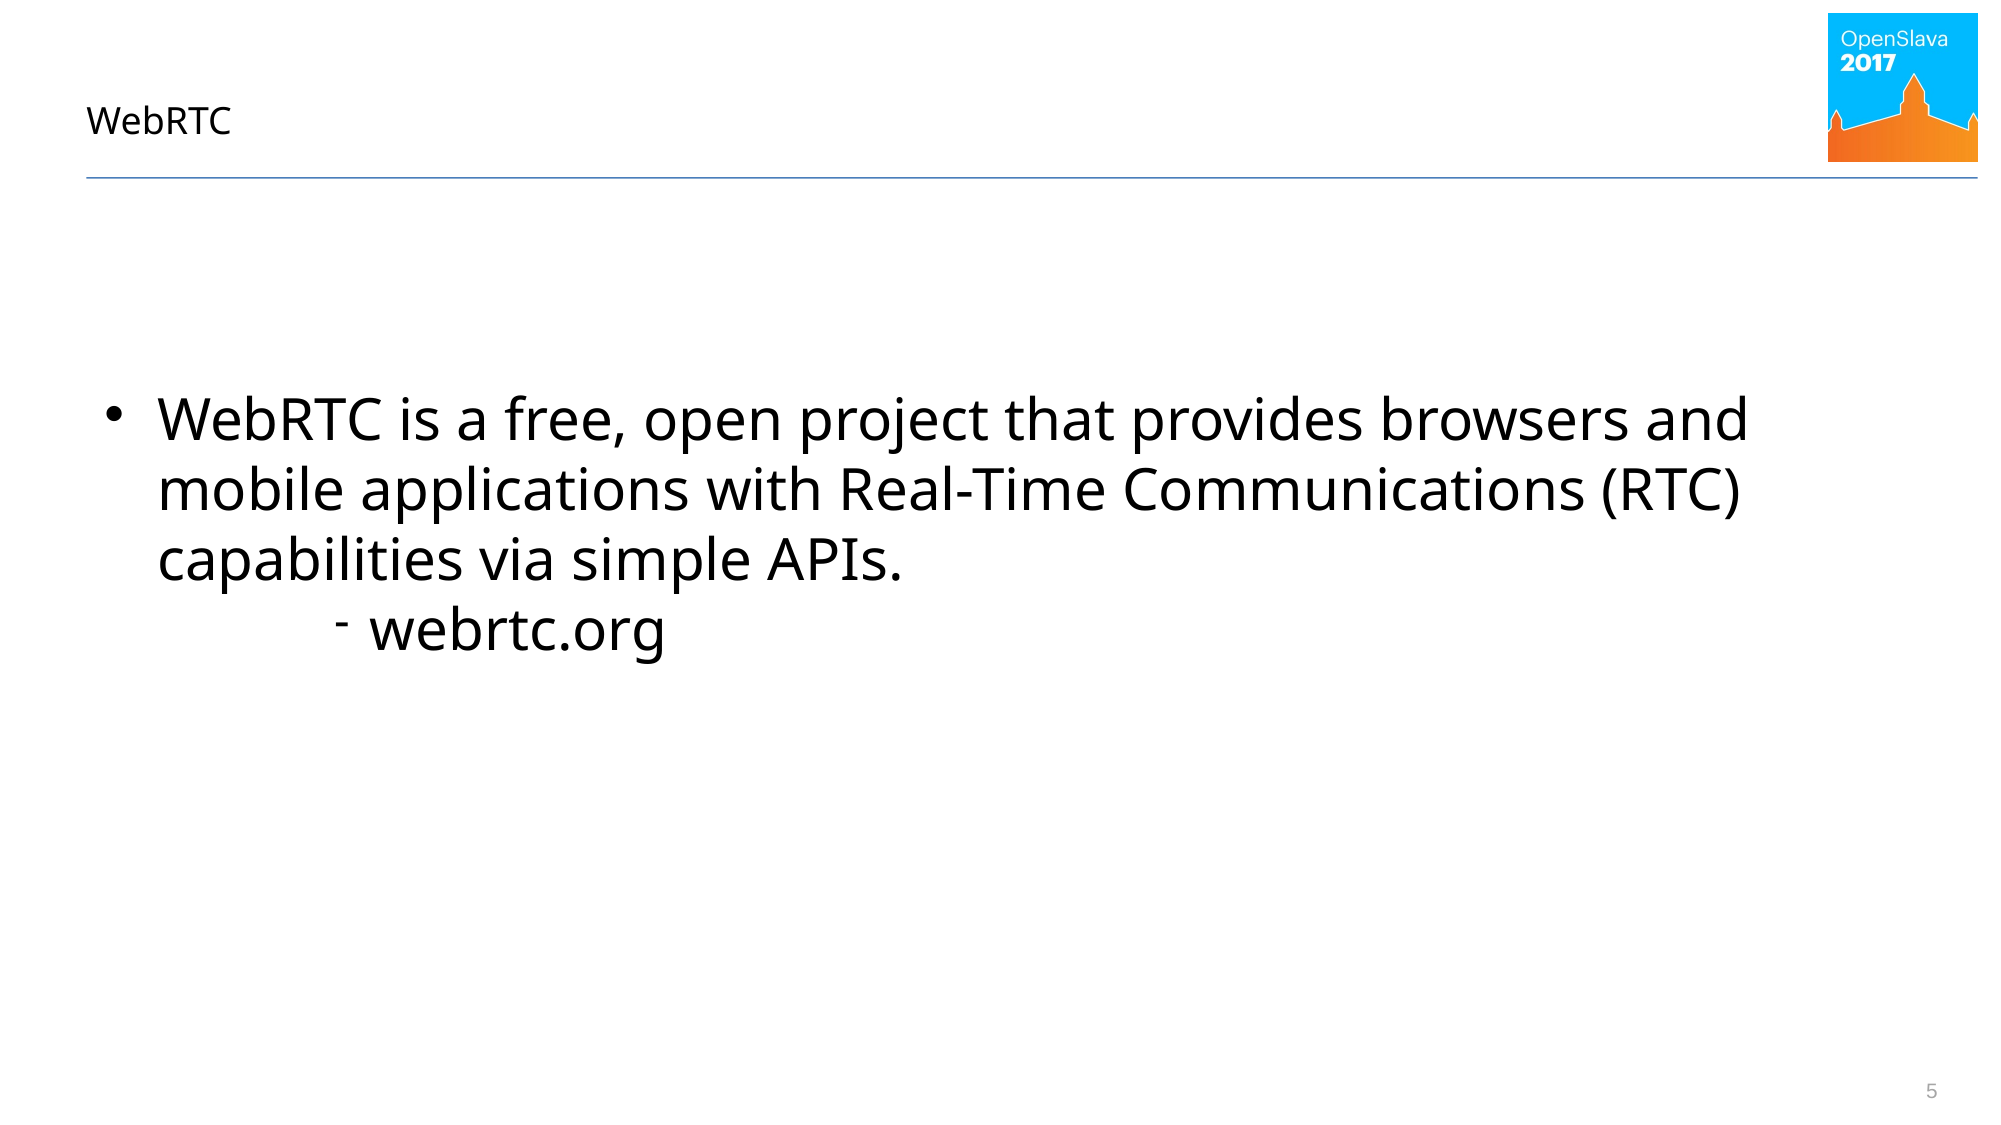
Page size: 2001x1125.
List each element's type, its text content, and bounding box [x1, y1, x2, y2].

picture [1918, 37, 1924, 45]
picture [1842, 54, 1871, 71]
picture [1868, 37, 1882, 44]
picture [1873, 54, 1881, 71]
picture [1829, 75, 1978, 162]
text_box WebRTC is a free, open project that provides browsers and mobile applications with Real-Time Communications (RTC) capabilities via simple APIs. webrtc.org [86, 226, 1829, 997]
text_box <number> [1887, 1069, 1938, 1104]
picture [1941, 35, 1947, 45]
text_box WebRTC [86, 90, 1829, 178]
picture [1884, 54, 1895, 71]
